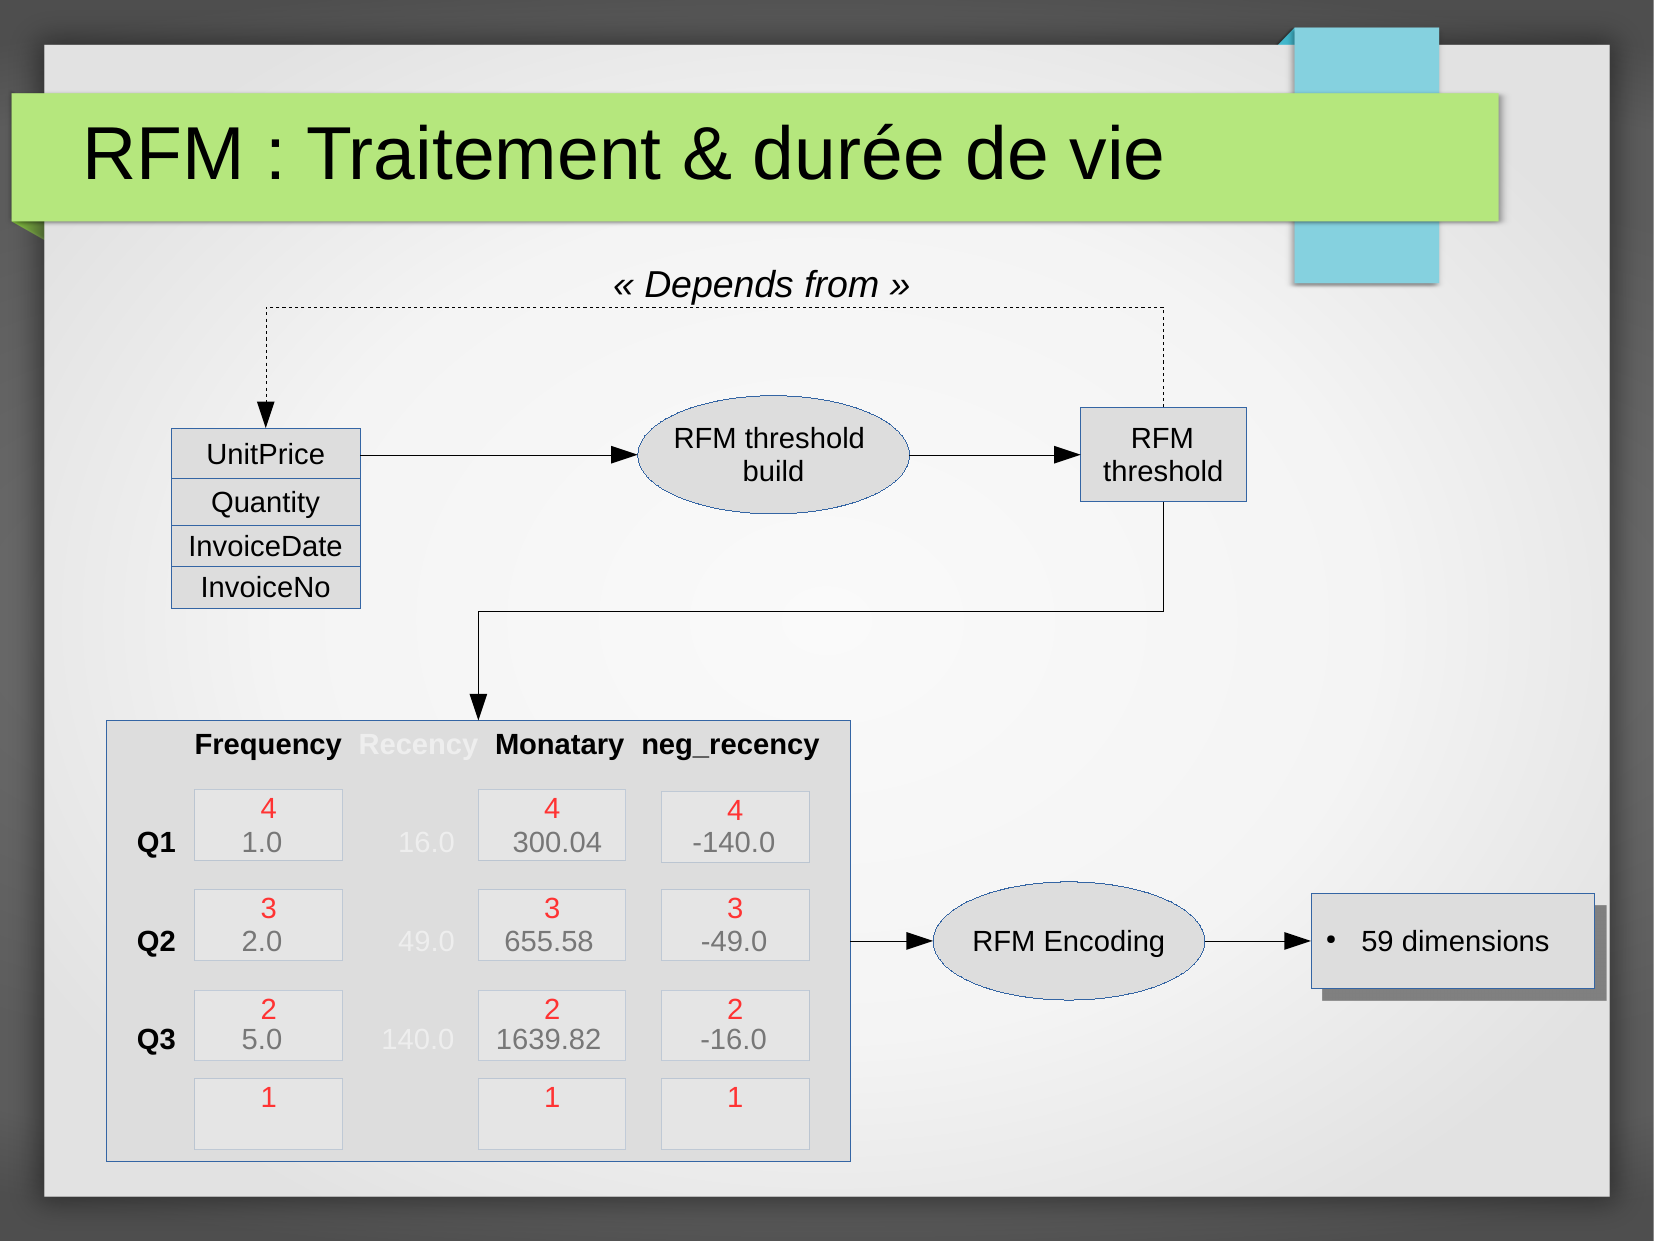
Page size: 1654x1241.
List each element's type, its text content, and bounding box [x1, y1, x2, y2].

text_box 1 [478, 1078, 626, 1150]
text_box 4 [194, 789, 343, 861]
text_box RFM Encoding [933, 881, 1205, 1001]
text_box RFM threshold [1080, 407, 1247, 502]
text_box InvoiceDate [171, 526, 361, 566]
text_box 59 dimensions [1311, 893, 1595, 989]
text_box 3 [194, 889, 343, 961]
title RFM : Traitement & durée de vie [82, 94, 1477, 213]
text_box 4 [478, 789, 626, 861]
text_box 3 [478, 889, 626, 961]
text_box UnitPrice [171, 428, 361, 478]
text_box 2 [661, 990, 810, 1061]
text_box 1 [661, 1078, 810, 1150]
text_box Quantity [171, 478, 361, 526]
text_box InvoiceNo [171, 566, 361, 609]
text_box 1 [194, 1078, 343, 1150]
text_box « Depends from » [555, 256, 969, 313]
text_box 4 [661, 791, 810, 863]
text_box RFM threshold build [637, 395, 910, 514]
text_box 2 [194, 990, 343, 1061]
text_box Frequency Recency Monatary neg_recency Q1 1.0 16.0 300.04 -140.0 Q2 2.0 49.0 655.58 -49.0 Q3 5.0 140.0 1639.82 -16.0 [106, 720, 851, 1162]
text_box 3 [661, 889, 810, 961]
text_box 2 [478, 990, 626, 1061]
picture [0, 0, 1654, 1241]
